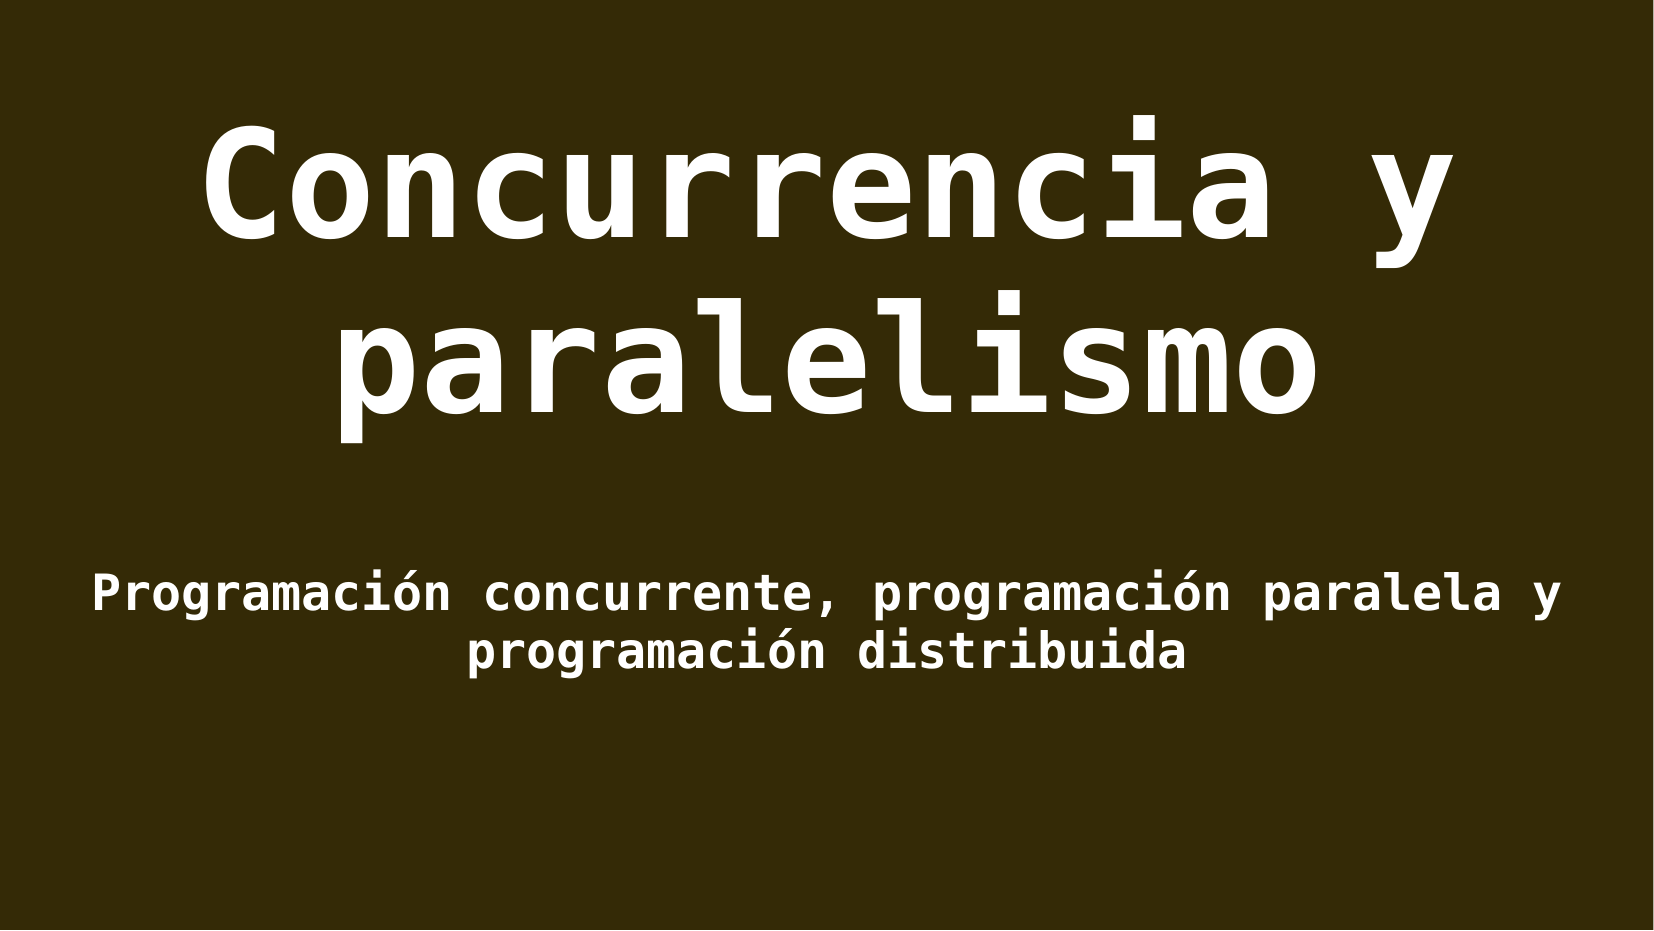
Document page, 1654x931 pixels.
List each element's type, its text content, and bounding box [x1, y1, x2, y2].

subtitle Concurrencia y paralelismo Programación concurrente, programación paralela y programación distribuida [82, 60, 1571, 781]
